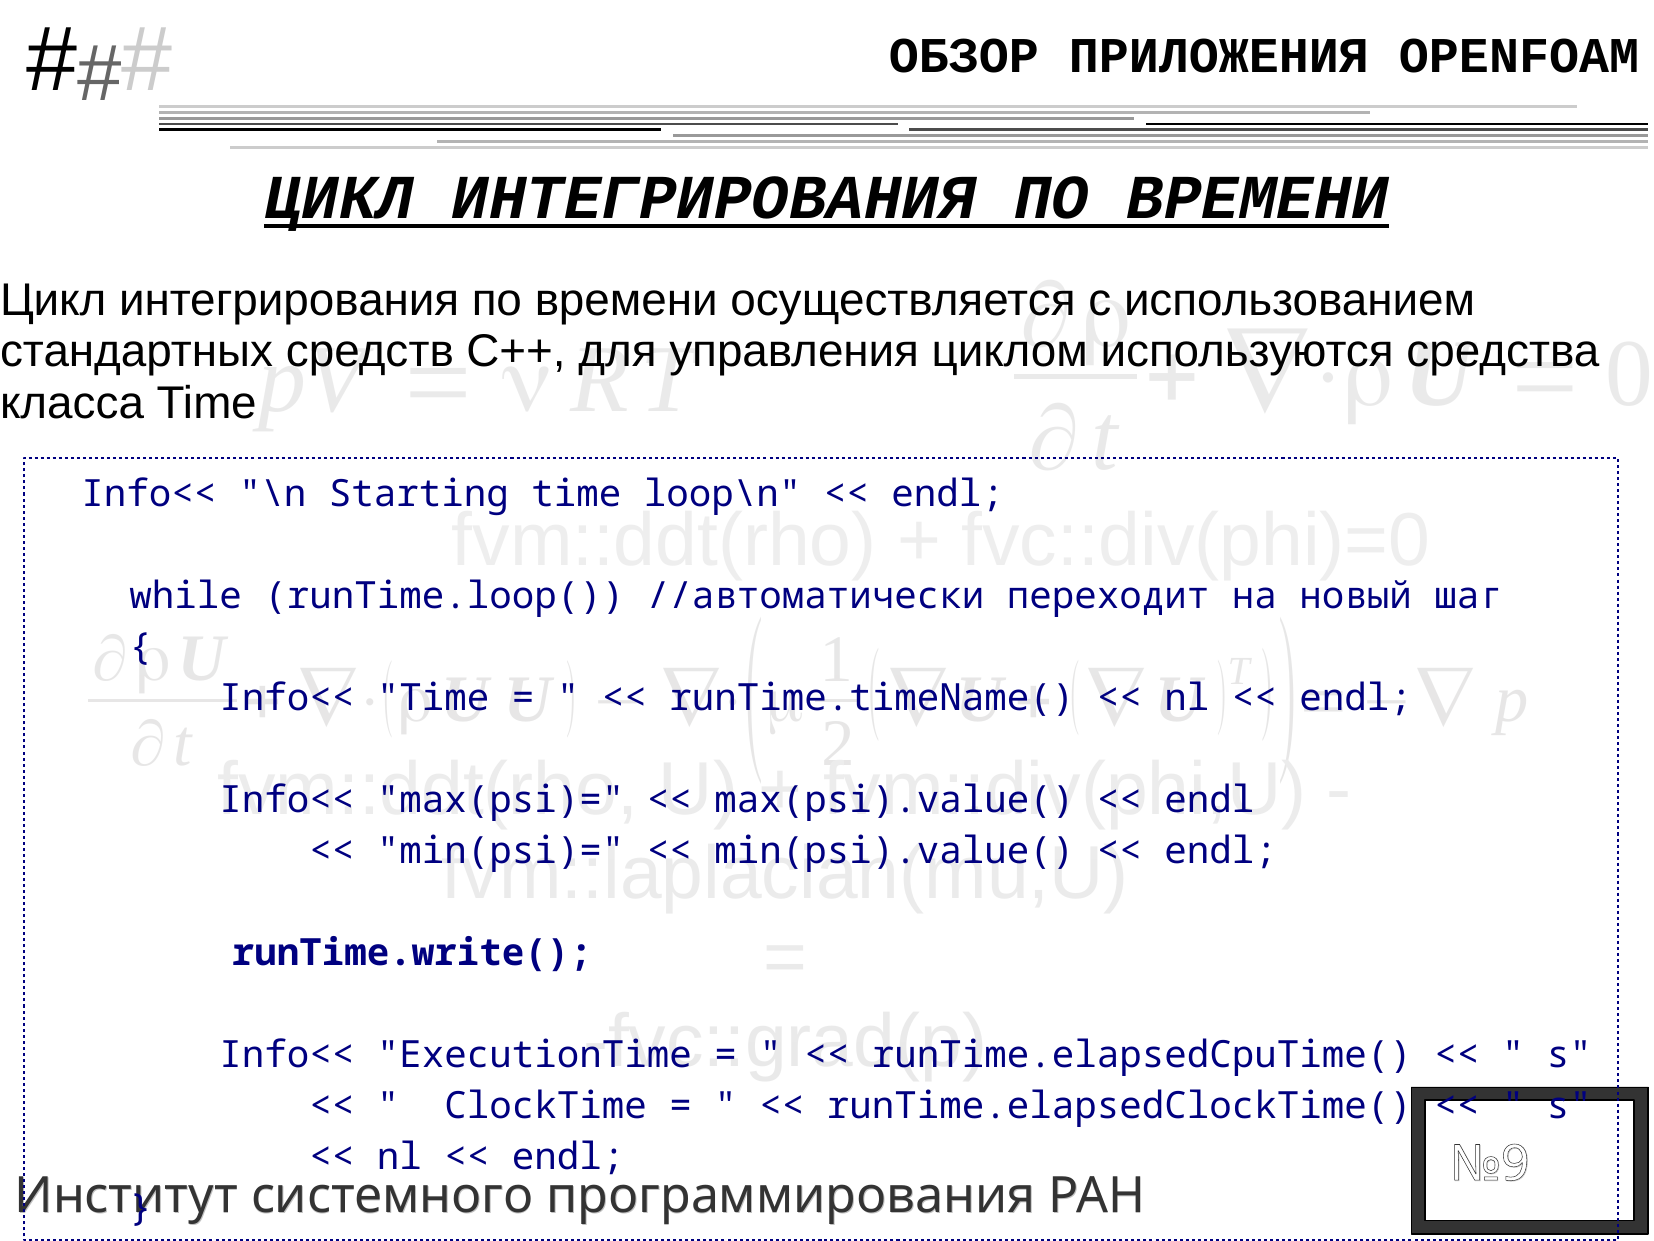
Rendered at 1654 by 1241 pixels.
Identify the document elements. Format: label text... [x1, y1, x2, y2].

list Цикл интегрирования по времени осуществляется с использованием стандартных средств C++, для управления циклом используются средства класса Time [0, 274, 1654, 428]
text_box Info<< "\n Starting time loop\n" << endl; while (runTime.loop()) //автоматически переходит на новый шаг { Info<< "Time = " << runTime.timeName() << nl << endl; Info<< "max(psi)=" << max(psi).value() << endl << "min(psi)=" << min(psi).value() << endl; runTime.write(); Info<< "ExecutionTime = " << runTime.elapsedCpuTime() << " s" << " ClockTime = " << runTime.elapsedClockTime() << " s" << nl << endl; } [23, 458, 1619, 1119]
title ЦИКЛ ИНТЕГРИРОВАНИЯ ПО ВРЕМЕНИ [0, 147, 1654, 257]
